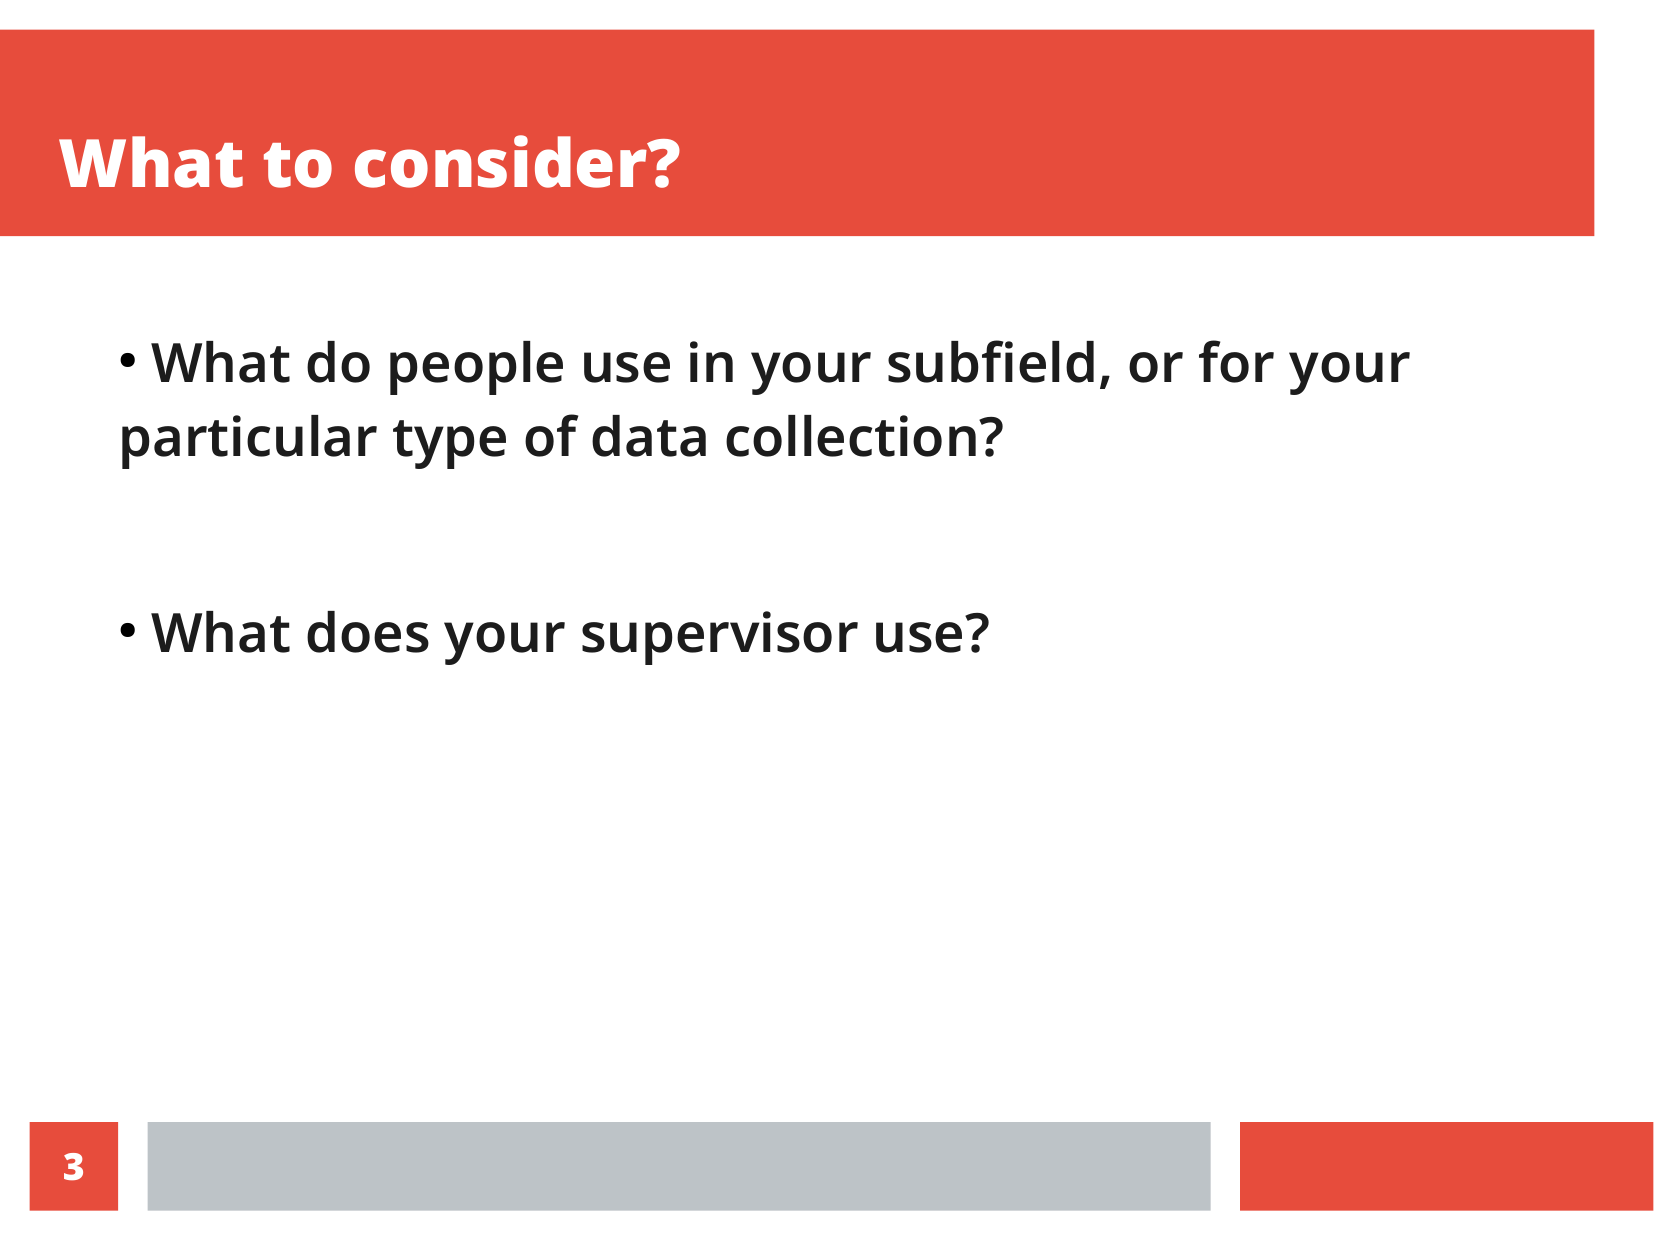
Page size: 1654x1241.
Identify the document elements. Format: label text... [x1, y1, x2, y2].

title What to consider? [59, 59, 1595, 207]
list What do people use in your subfield, or for your particular type of data collection? What does your supervisor use? [59, 324, 1565, 1093]
